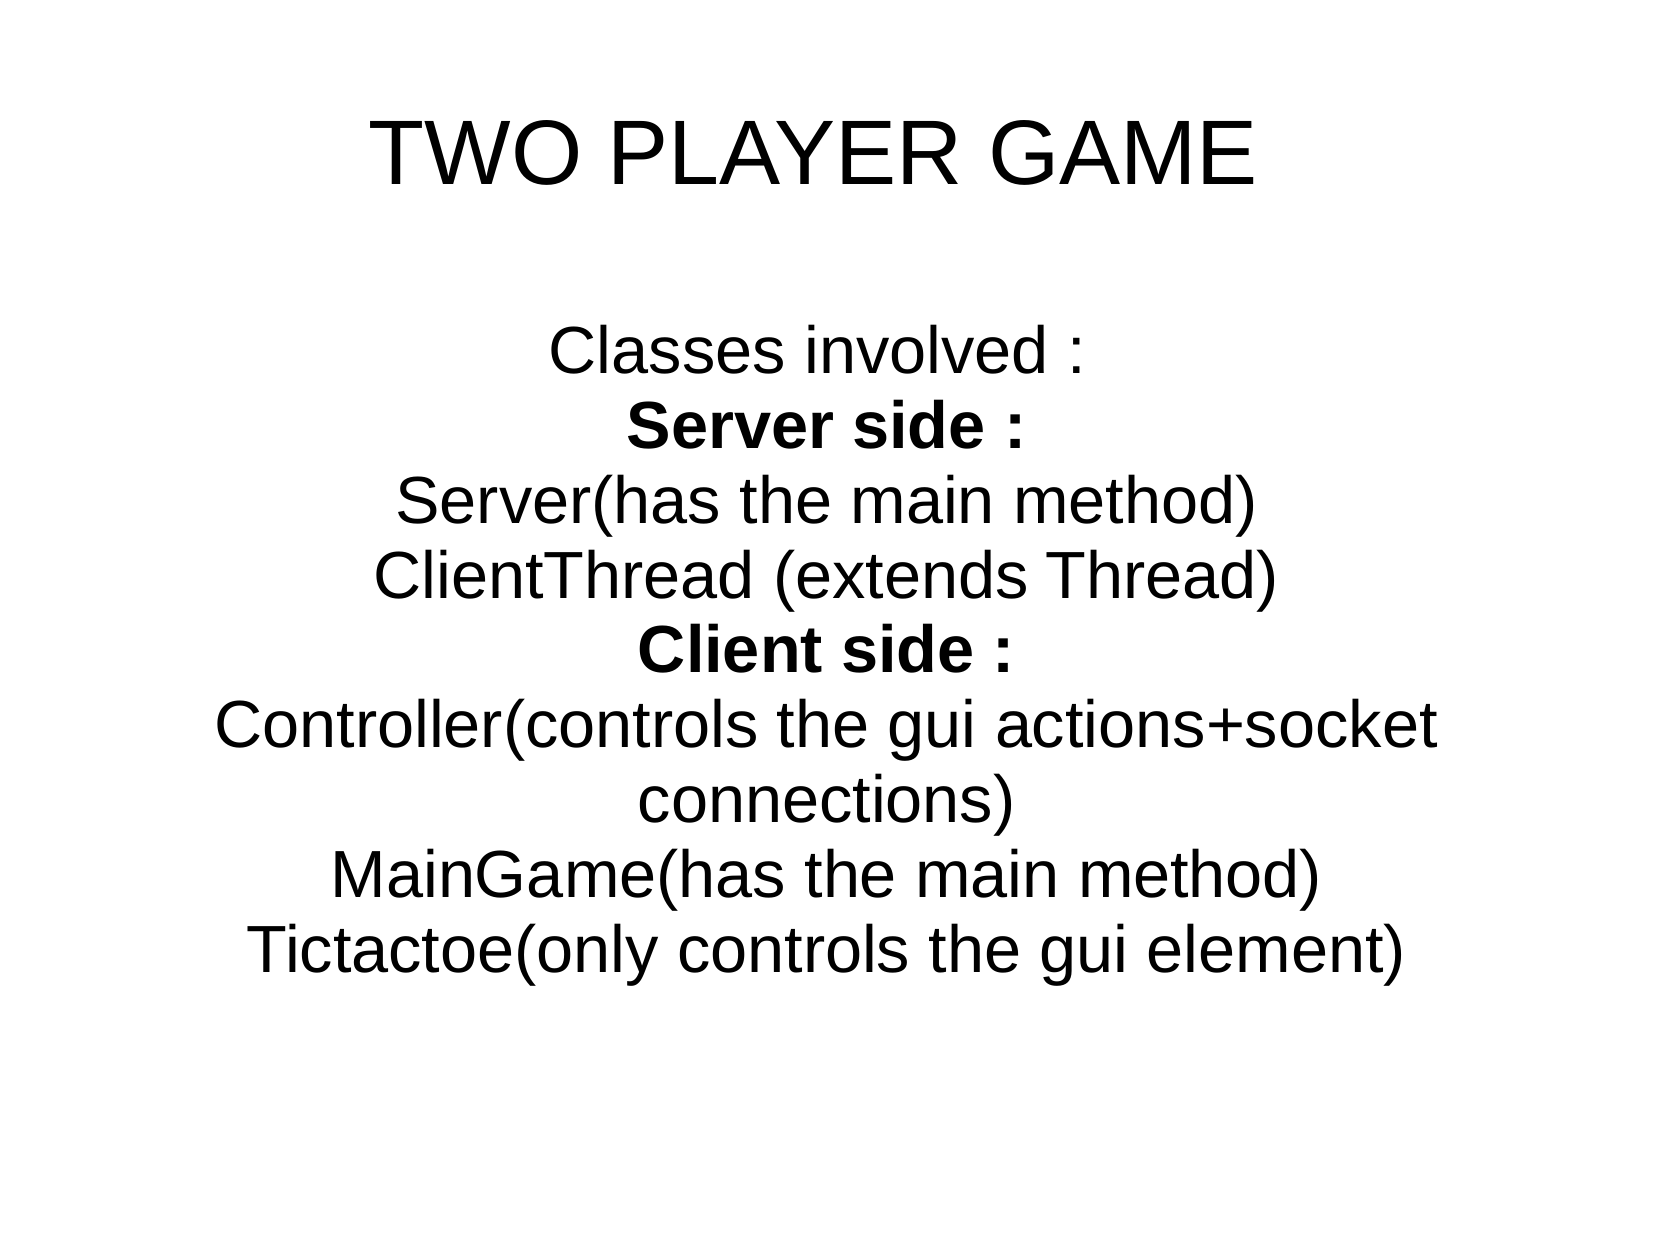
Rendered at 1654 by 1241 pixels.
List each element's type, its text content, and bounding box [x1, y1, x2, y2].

subtitle Classes involved : Server side : Server(has the main method) ClientThread (extends Thread) Client side : Controller(controls the gui actions+socket connections) MainGame(has the main method) Tictactoe(only controls the gui element) [82, 290, 1571, 1010]
title TWO PLAYER GAME [82, 49, 1571, 257]
